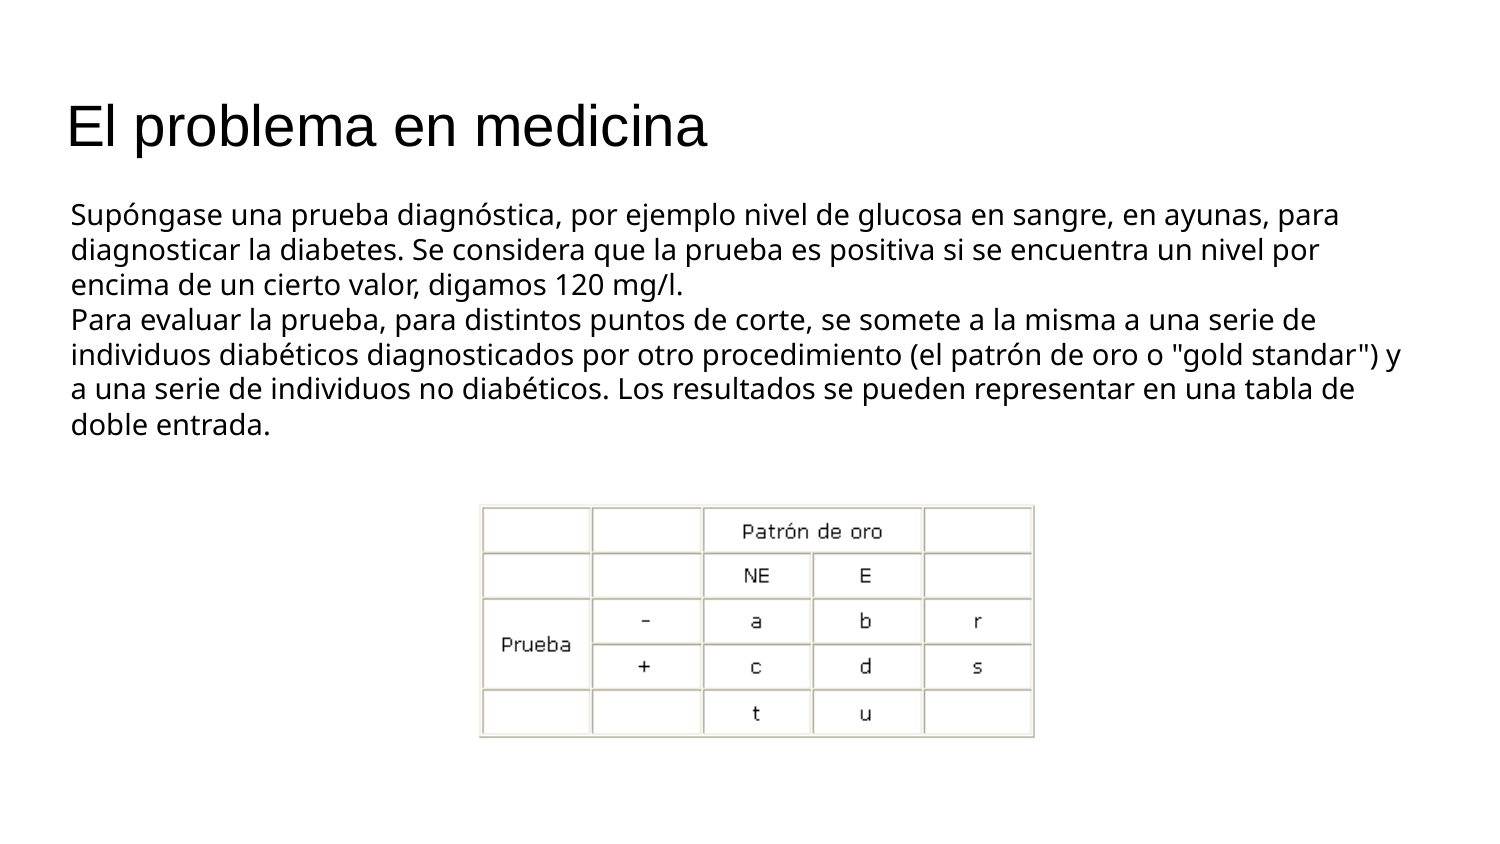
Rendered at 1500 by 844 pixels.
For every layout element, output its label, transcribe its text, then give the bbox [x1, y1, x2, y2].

title El problema en medicina [51, 72, 1449, 167]
text_box Supóngase una prueba diagnóstica, por ejemplo nivel de glucosa en sangre, en ayunas, para diagnosticar la diabetes. Se considera que la prueba es positiva si se encuentra un nivel por encima de un cierto valor, digamos 120 mg/l. Para evaluar la prueba, para distintos puntos de corte, se somete a la misma a una serie de individuos diabéticos diagnosticados por otro procedimiento (el patrón de oro o "gold standar") y a una serie de individuos no diabéticos. Los resultados se pueden representar en una tabla de doble entrada. [55, 181, 1427, 396]
picture [445, 495, 1082, 757]
